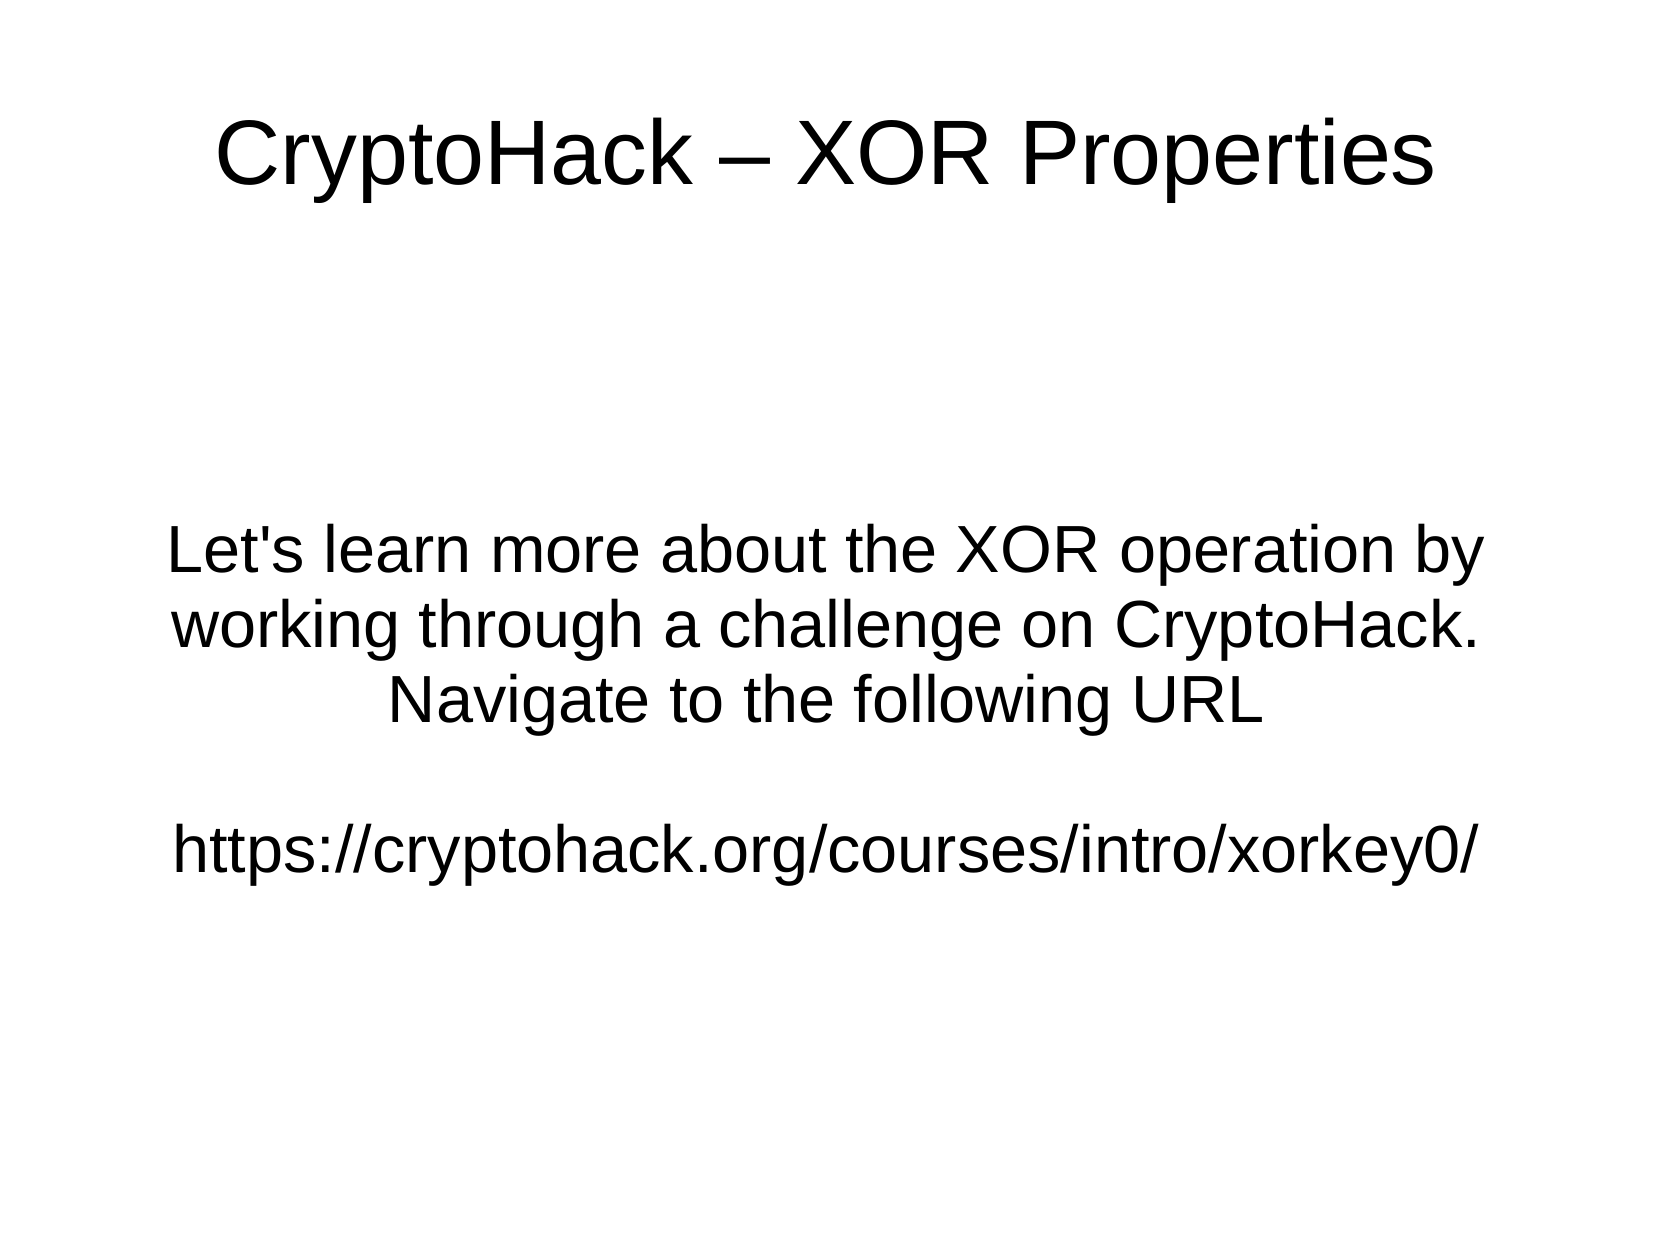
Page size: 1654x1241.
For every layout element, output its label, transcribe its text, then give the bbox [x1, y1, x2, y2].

title CryptoHack – XOR Properties [82, 49, 1571, 257]
subtitle Let's learn more about the XOR operation by working through a challenge on CryptoHack. Navigate to the following URL https://cryptohack.org/courses/intro/xorkey0/ [82, 290, 1571, 1109]
